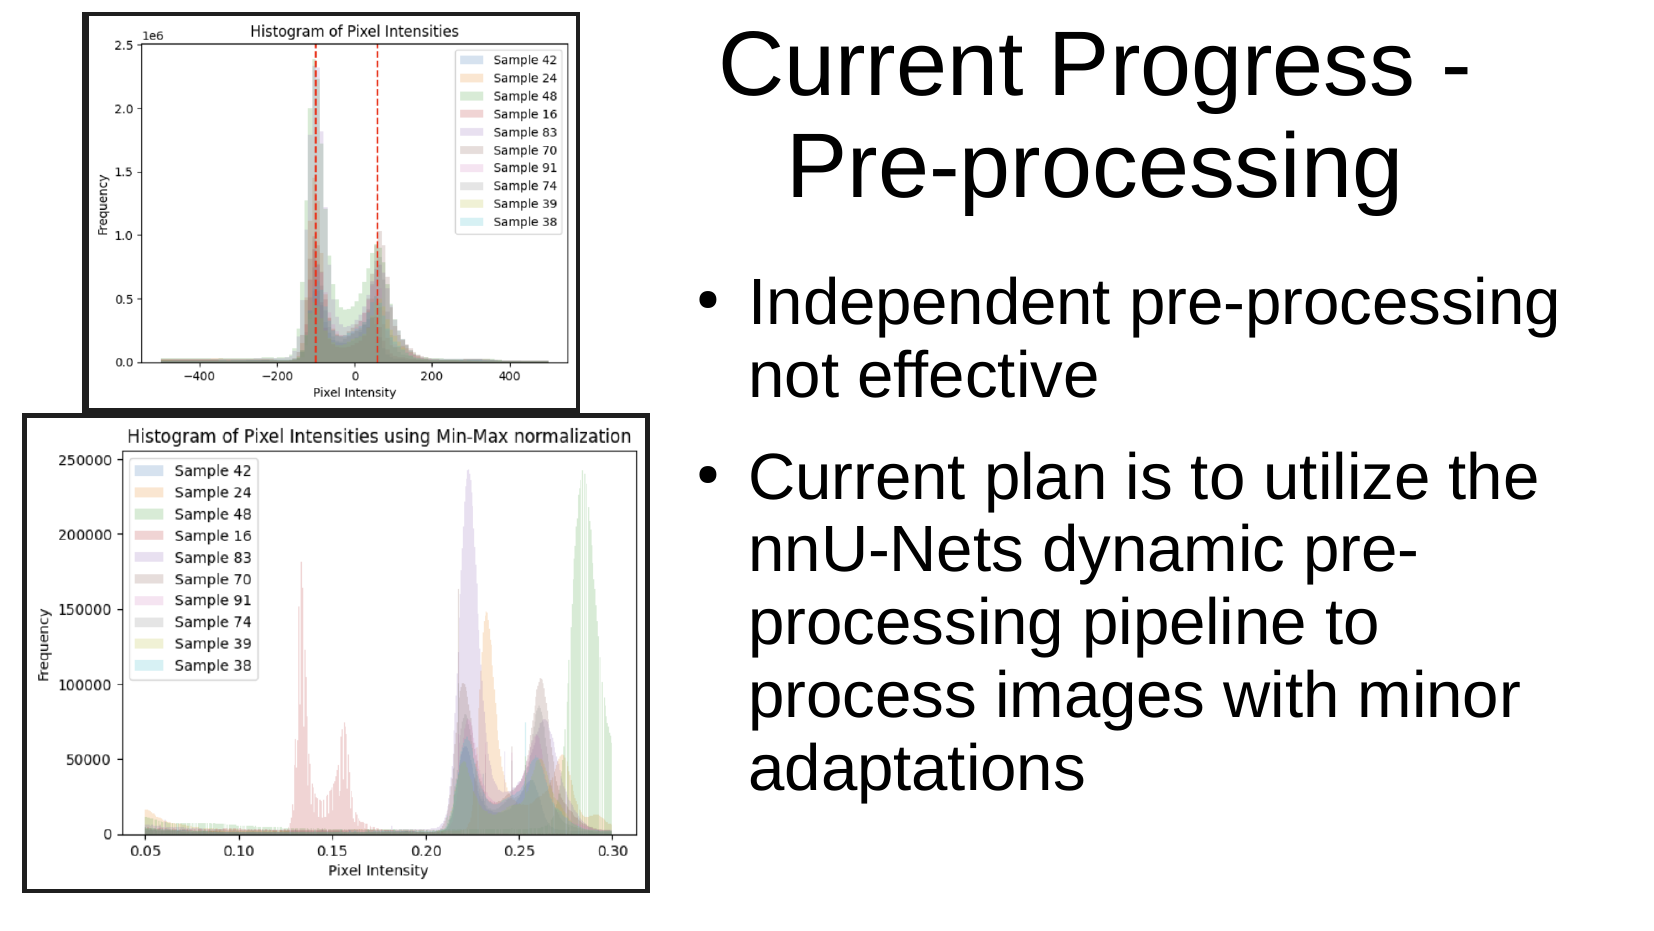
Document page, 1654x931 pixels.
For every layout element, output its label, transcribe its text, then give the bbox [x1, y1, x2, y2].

picture [22, 12, 650, 893]
list Independent pre-processing not effective Current plan is to utilize the nnU-Nets dynamic pre-processing pipeline to process images with minor adaptations [679, 265, 1571, 806]
title Current Progress - Pre-processing [620, 12, 1571, 218]
